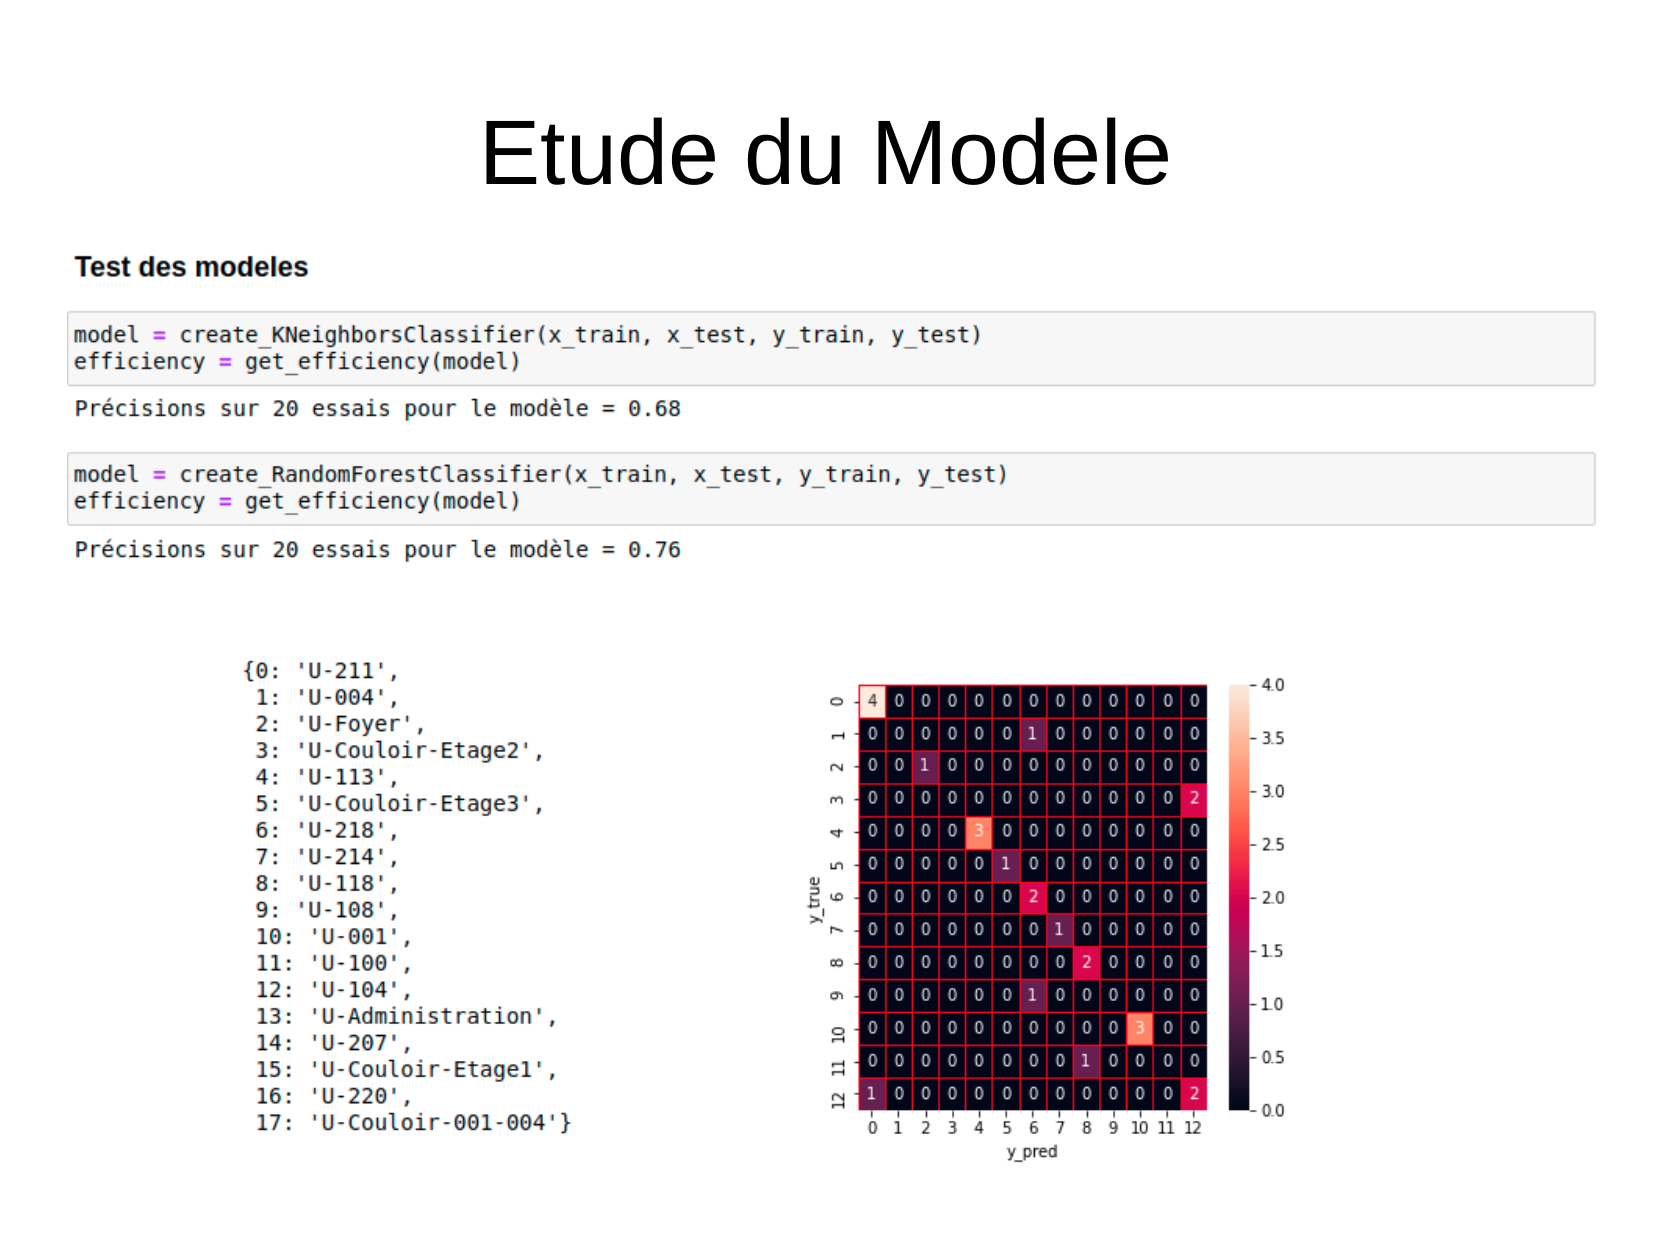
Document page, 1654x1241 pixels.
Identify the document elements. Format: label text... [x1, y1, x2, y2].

picture [790, 663, 1323, 1170]
picture [236, 655, 618, 1146]
title Etude du Modele [82, 49, 1571, 247]
picture [67, 247, 1607, 570]
